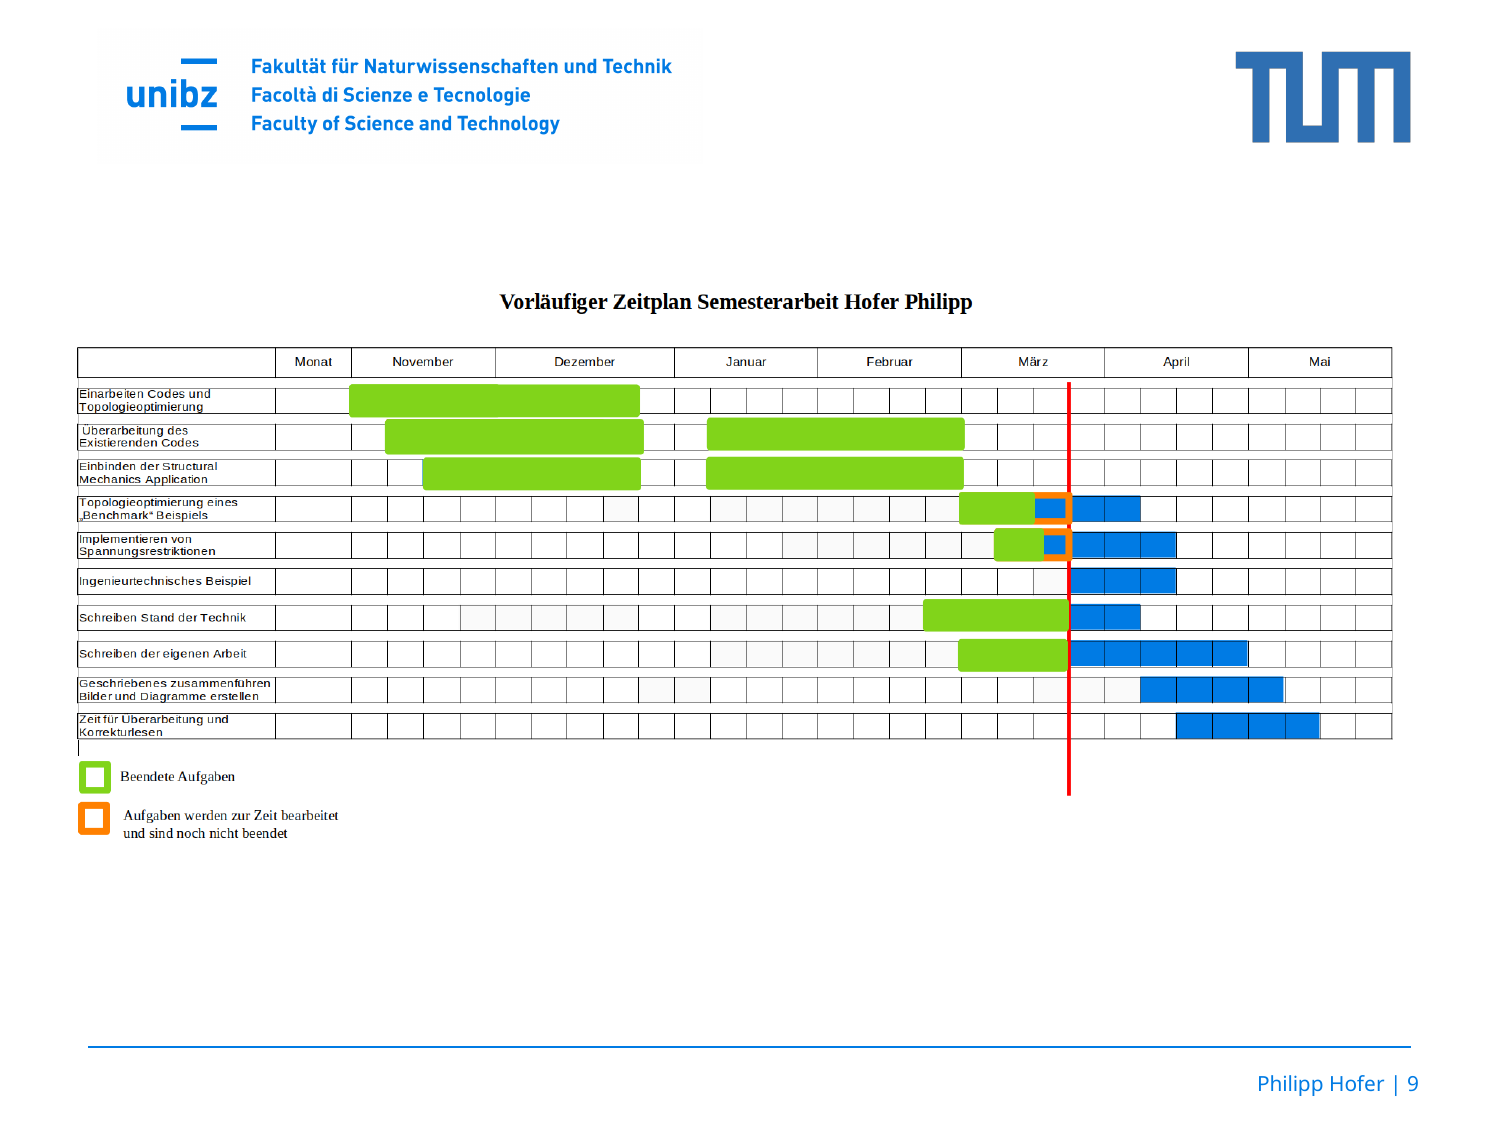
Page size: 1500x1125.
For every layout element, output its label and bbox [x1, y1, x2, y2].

picture [1145, 0, 1500, 233]
picture [97, 28, 703, 164]
picture [35, 259, 1430, 878]
